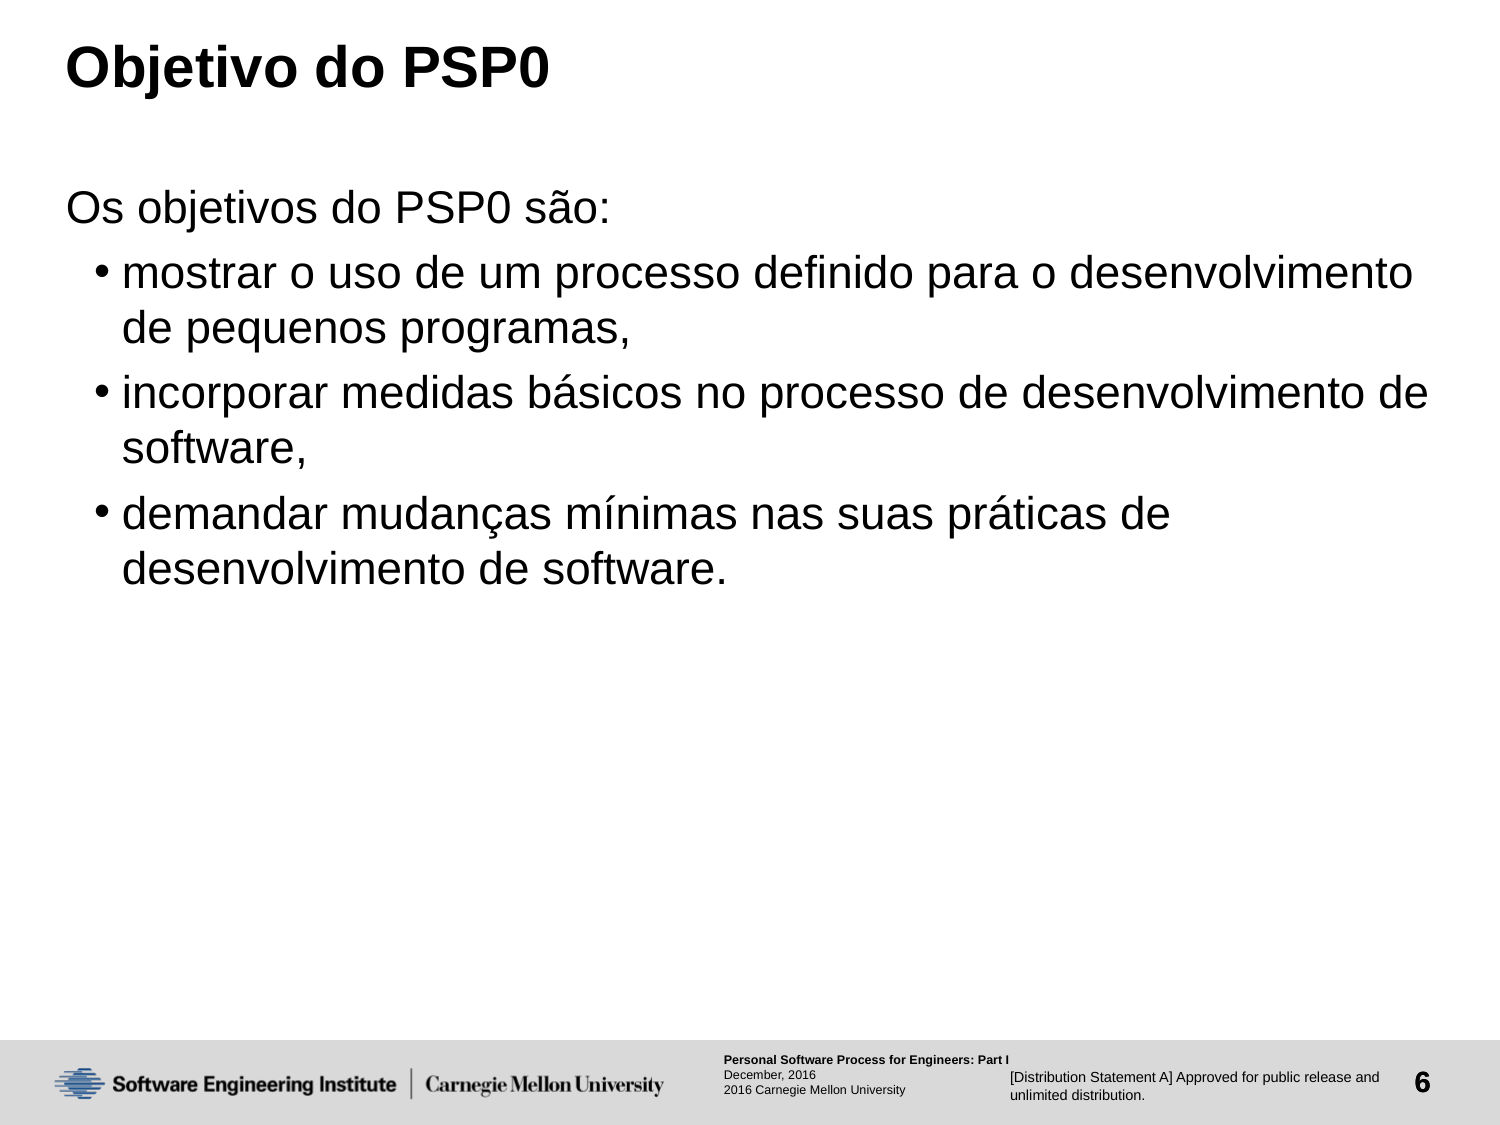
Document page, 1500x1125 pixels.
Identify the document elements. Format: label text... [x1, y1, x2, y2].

picture [46, 1061, 673, 1104]
list Os objetivos do PSP0 são: mostrar o uso de um processo definido para o desenvolvimento de pequenos programas, incorporar medidas básicos no processo de desenvolvimento de software, demandar mudanças mínimas nas suas práticas de desenvolvimento de software. [65, 177, 1431, 1000]
title Objetivo do PSP0 [65, 37, 1313, 148]
